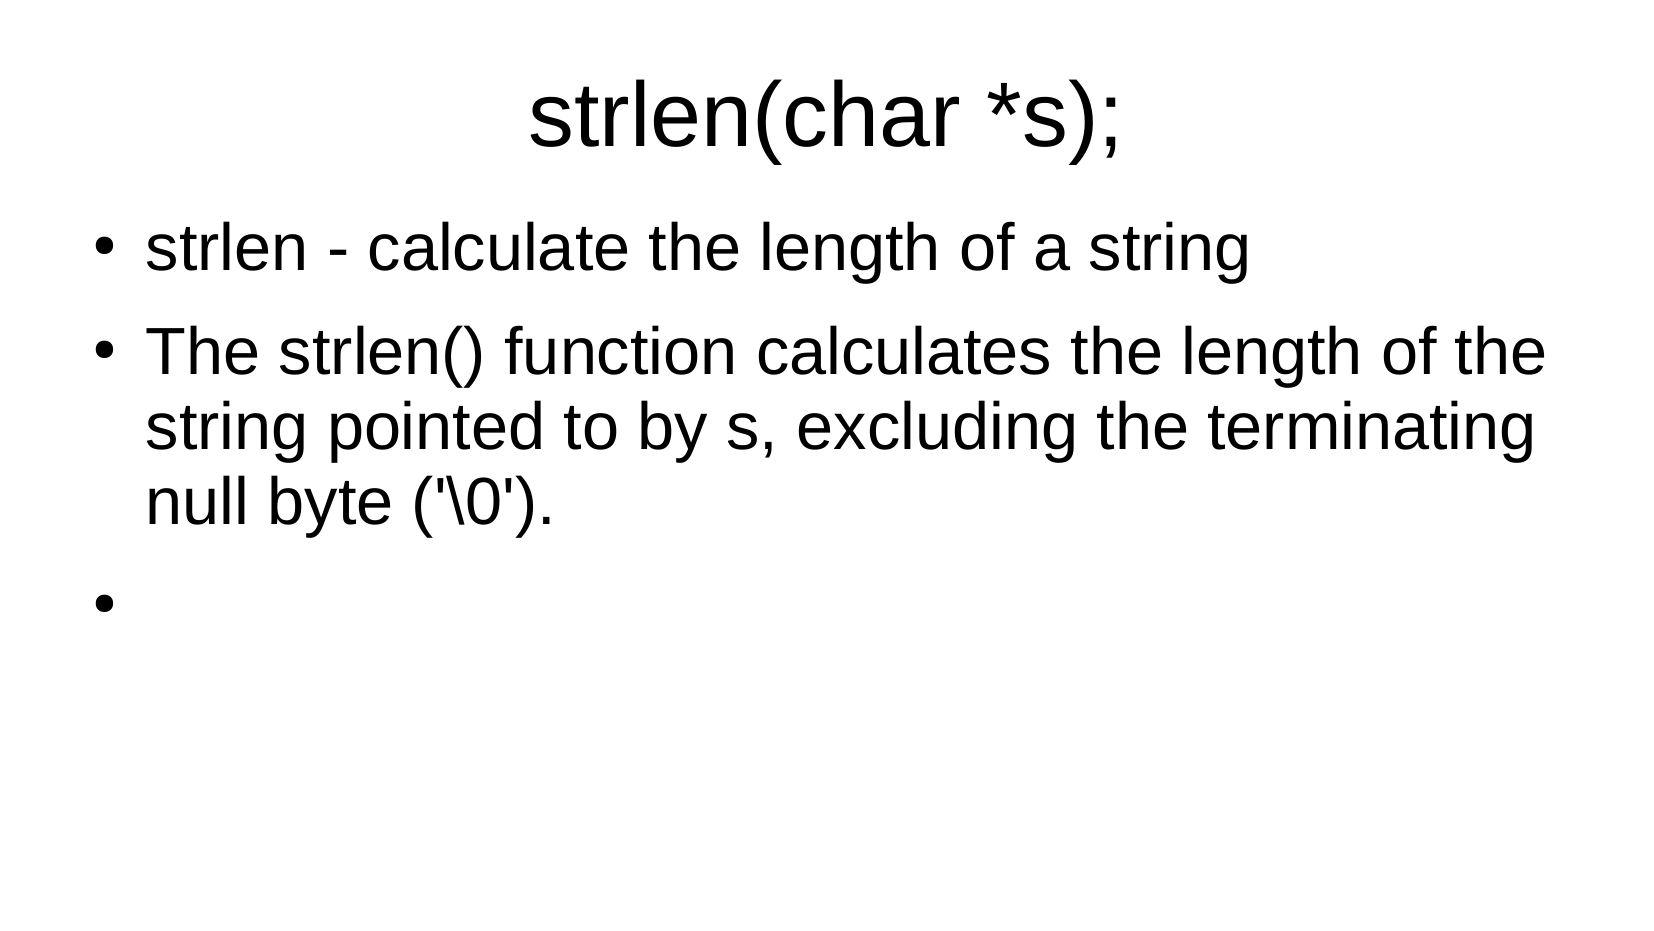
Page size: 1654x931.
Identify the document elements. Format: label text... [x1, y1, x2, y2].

list strlen - calculate the length of a string The strlen() function calculates the length of the string pointed to by s, excluding the terminating null byte ('\0'). [75, 210, 1564, 750]
title strlen(char *s); [82, 37, 1571, 193]
